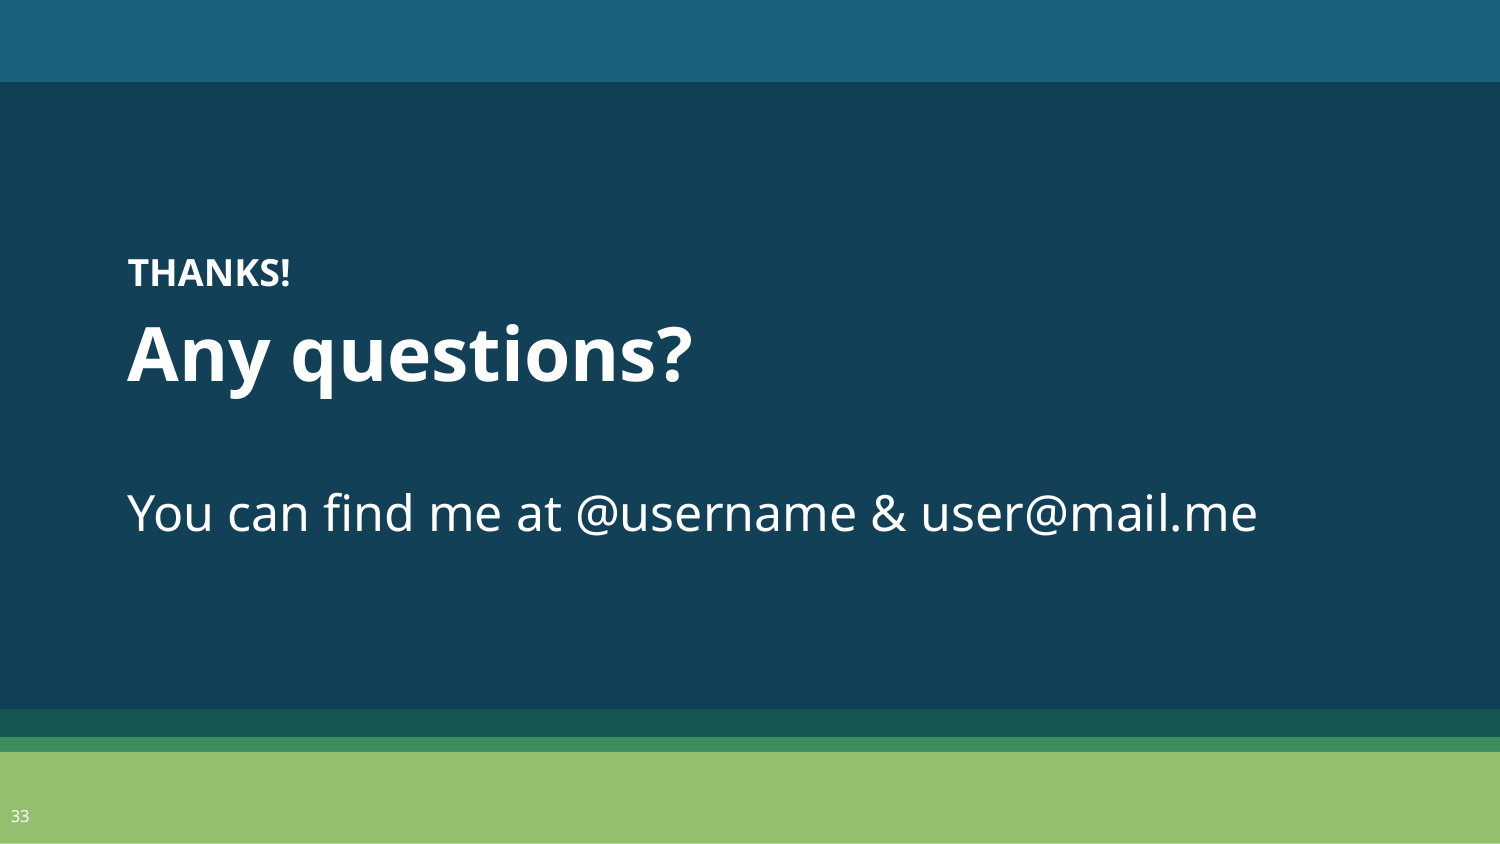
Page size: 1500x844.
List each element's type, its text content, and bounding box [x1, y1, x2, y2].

subtitle THANKS! Any questions? You can find me at @username & user@mail.me [112, 82, 1406, 708]
slide_number <number> [0, 790, 49, 844]
